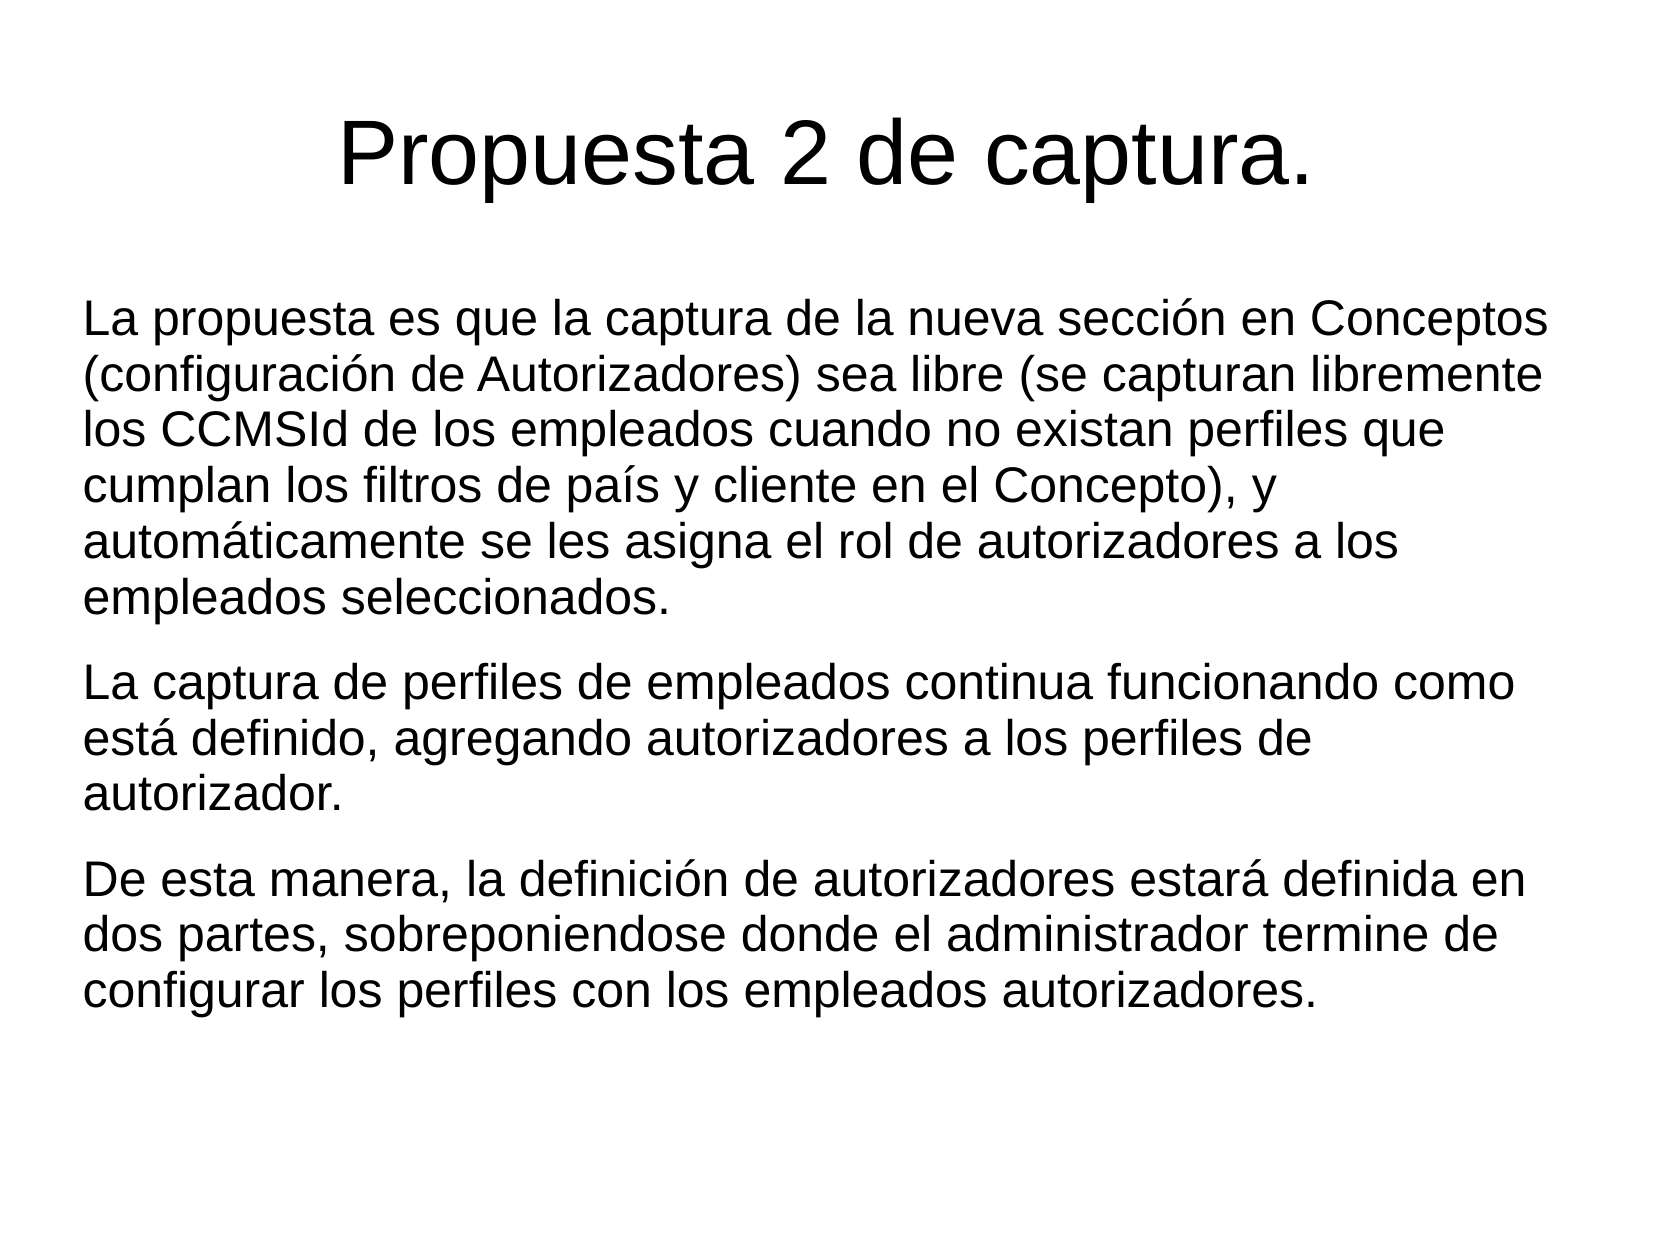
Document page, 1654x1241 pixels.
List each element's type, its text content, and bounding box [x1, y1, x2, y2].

title Propuesta 2 de captura. [35, 49, 1619, 257]
list La propuesta es que la captura de la nueva sección en Conceptos (configuración de Autorizadores) sea libre (se capturan libremente los CCMSId de los empleados cuando no existan perfiles que cumplan los filtros de país y cliente en el Concepto), y automáticamente se les asigna el rol de autorizadores a los empleados seleccionados. La captura de perfiles de empleados continua funcionando como está definido, agregando autorizadores a los perfiles de autorizador. De esta manera, la definición de autorizadores estará definida en dos partes, sobreponiendose donde el administrador termine de configurar los perfiles con los empleados autorizadores. [82, 290, 1571, 1109]
